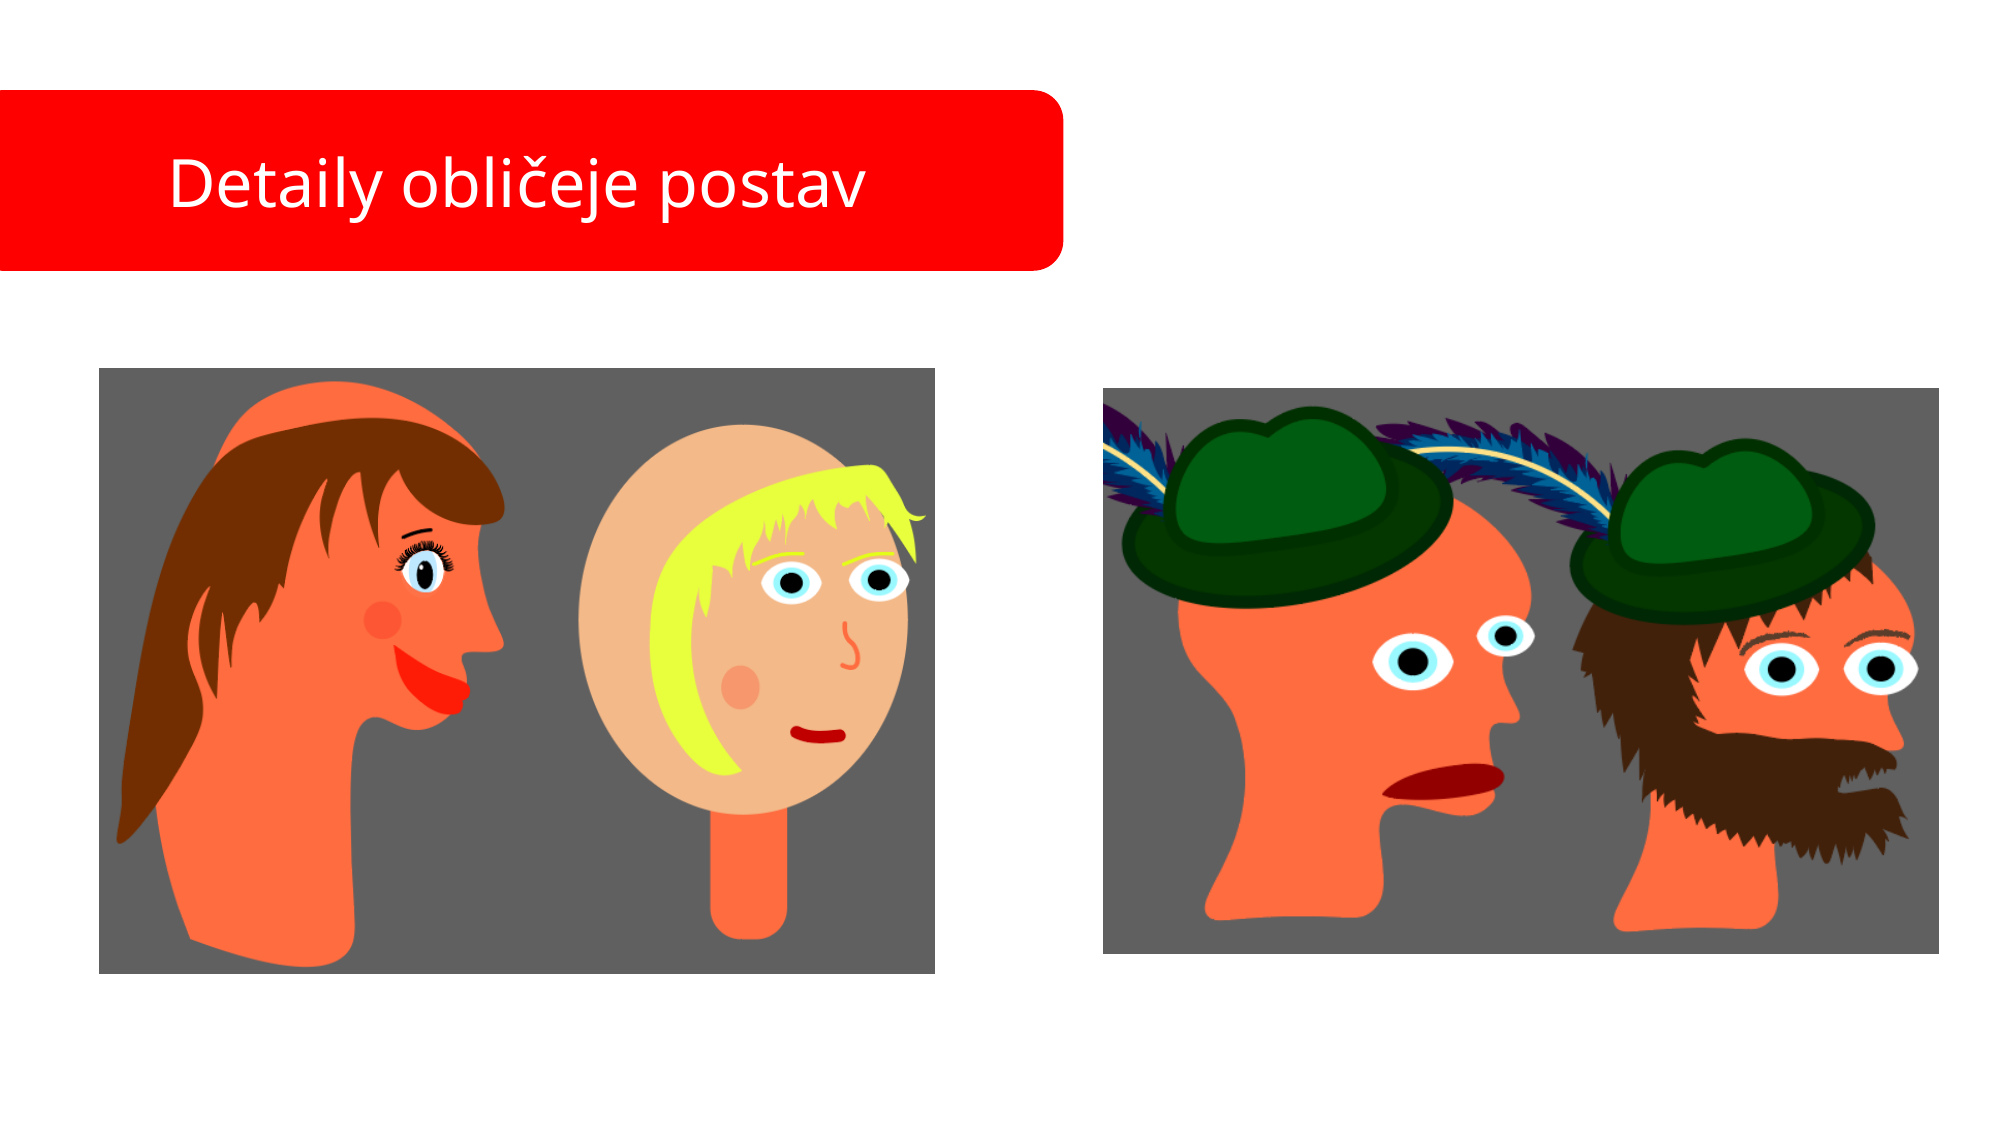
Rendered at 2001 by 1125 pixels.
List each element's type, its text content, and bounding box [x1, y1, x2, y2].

text_box Detaily obličeje postav [0, 90, 1064, 271]
picture [1103, 388, 1939, 954]
picture [99, 368, 935, 974]
